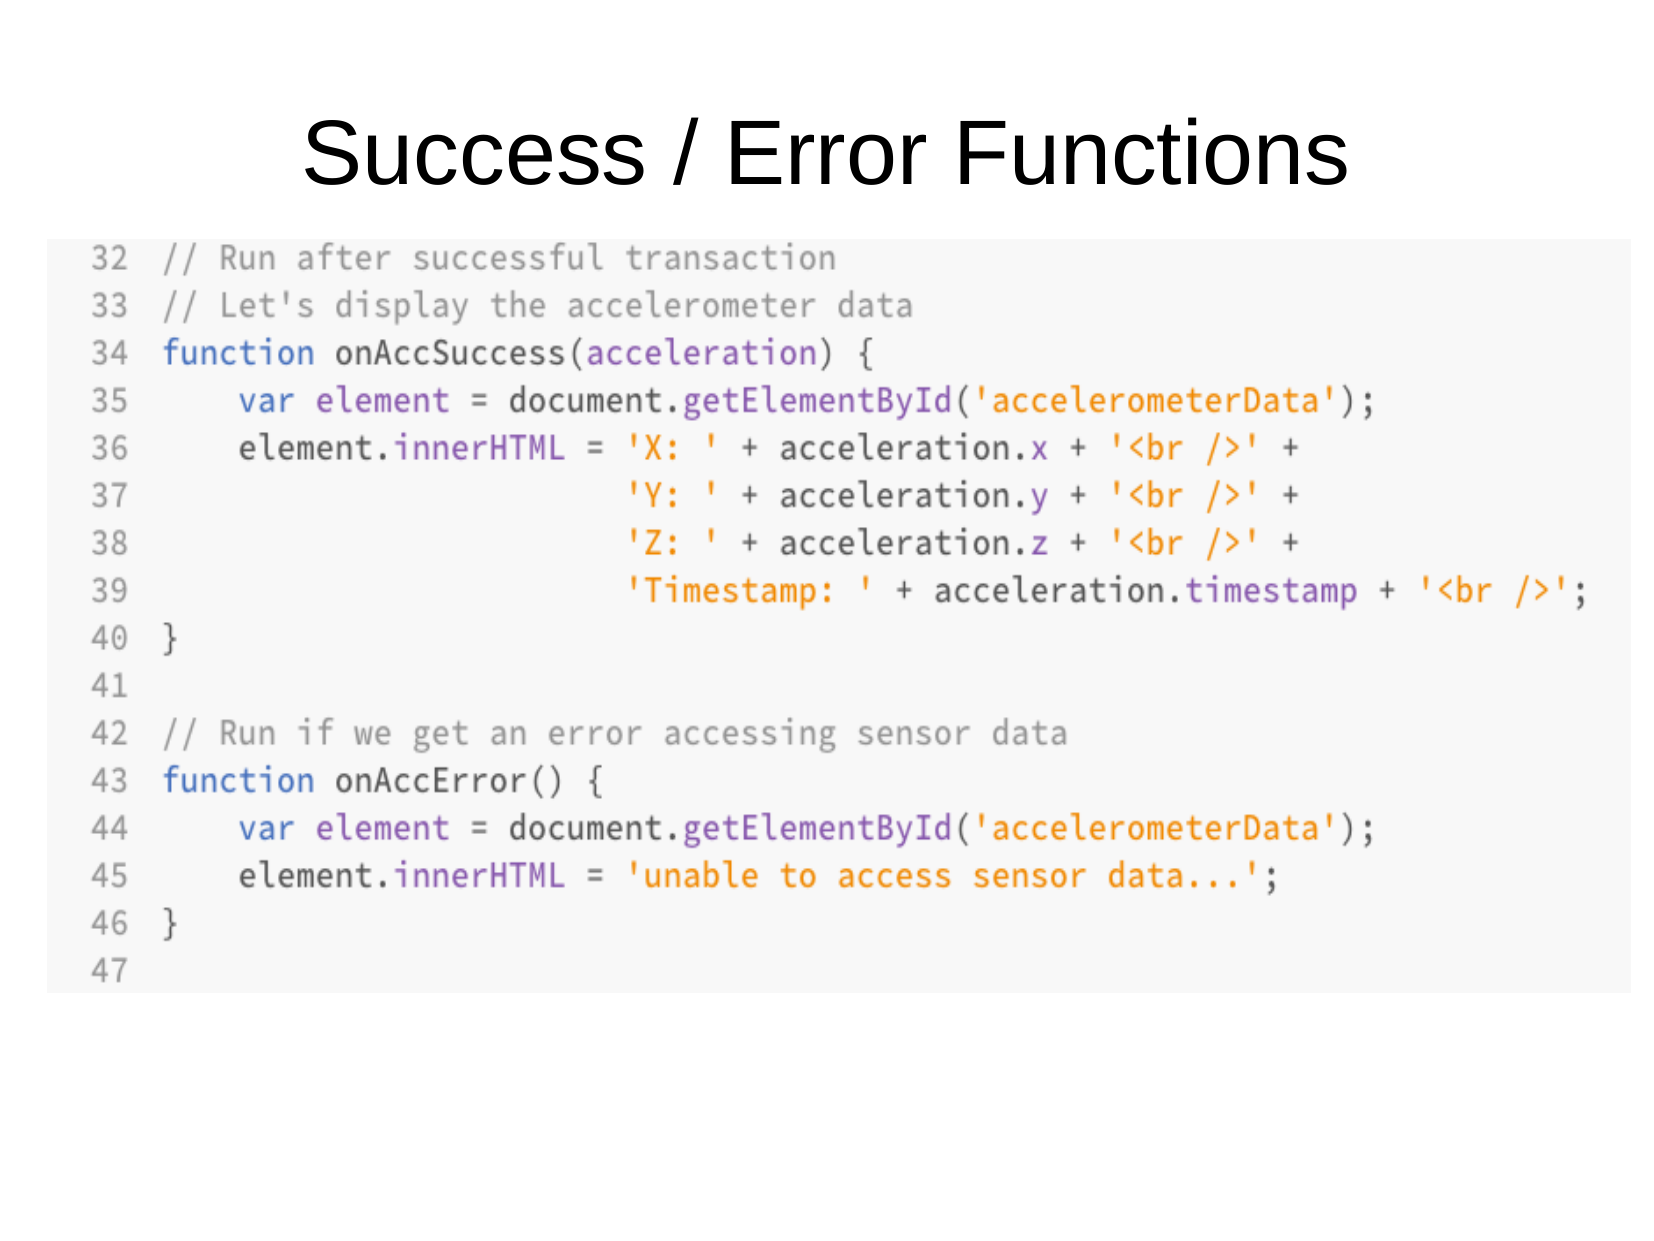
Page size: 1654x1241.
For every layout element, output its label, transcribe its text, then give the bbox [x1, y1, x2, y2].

picture [47, 239, 1631, 993]
title Success / Error Functions [82, 49, 1571, 239]
